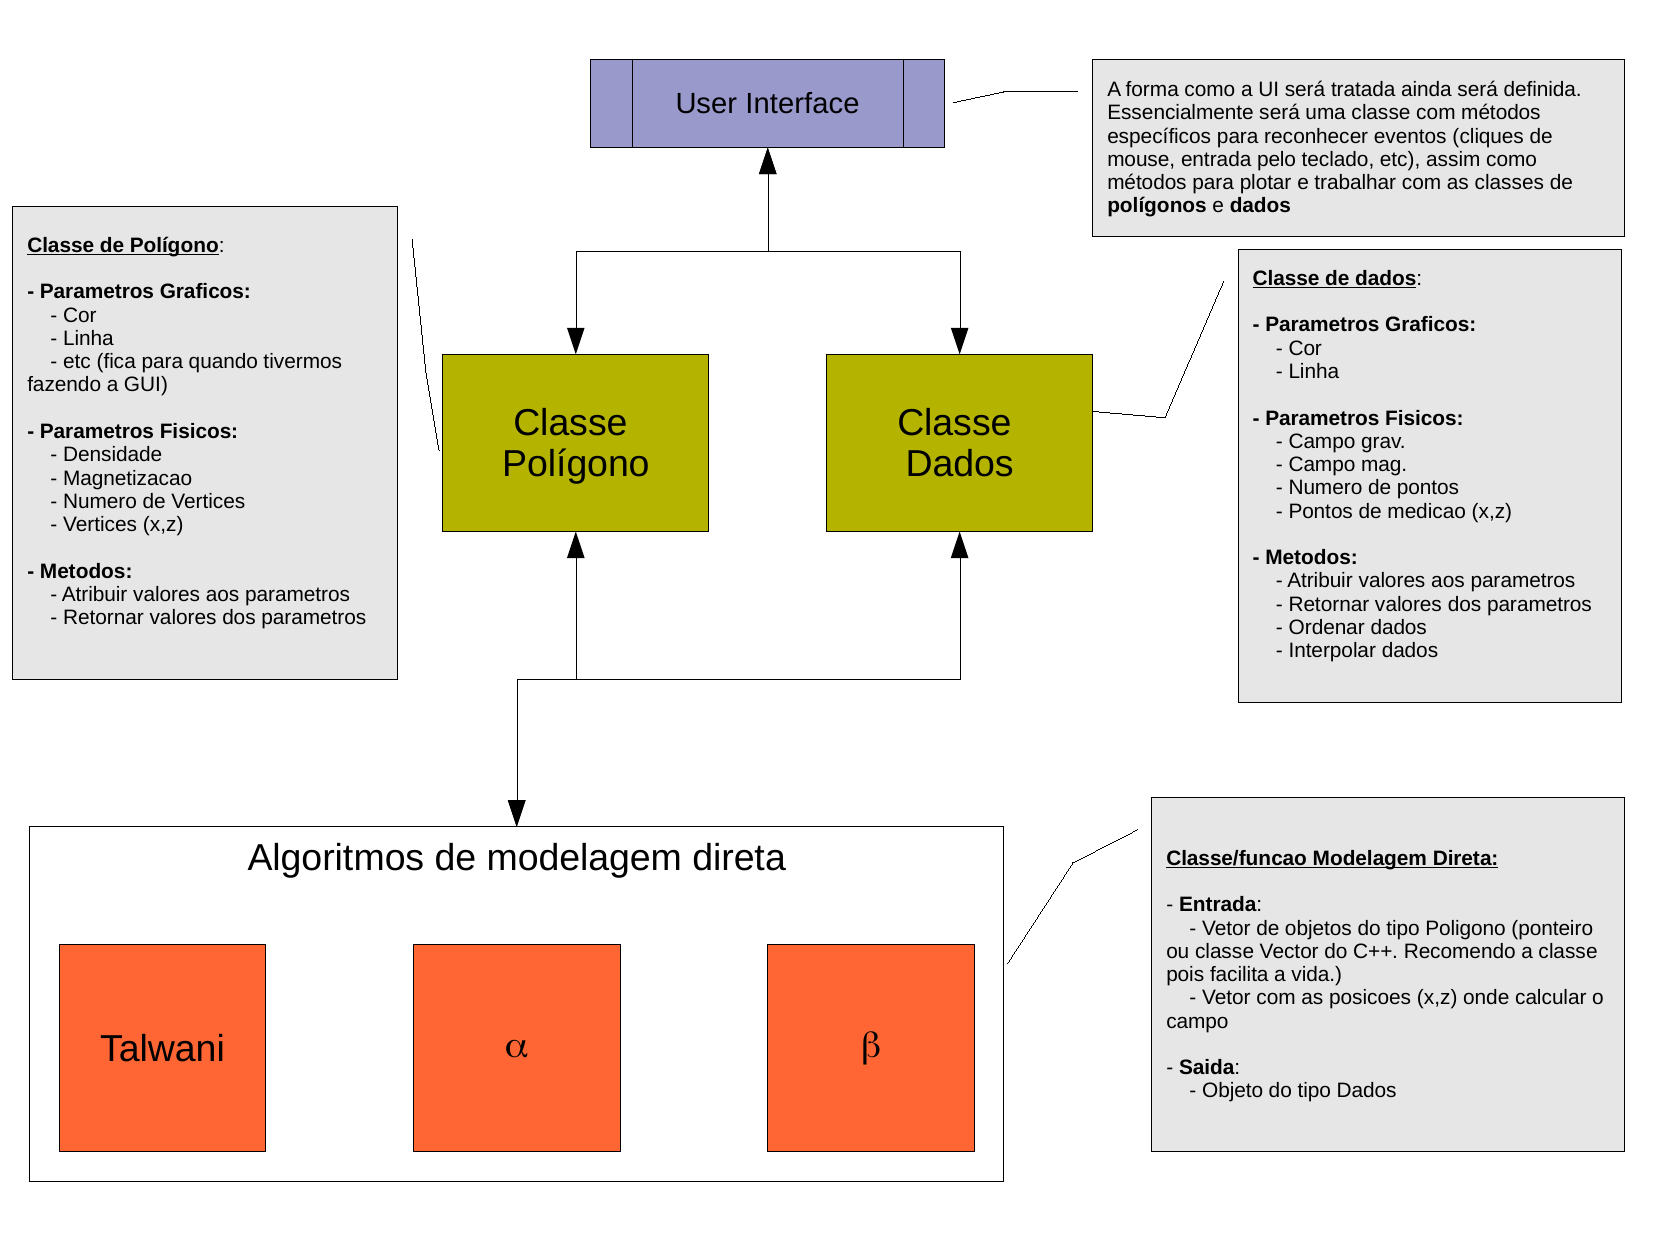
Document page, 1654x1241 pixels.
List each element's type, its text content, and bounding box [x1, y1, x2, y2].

text_box User Interface [591, 59, 945, 148]
text_box Classe de Polígono: - Parametros Graficos: - Cor - Linha - etc (fica para quando tivermos fazendo a GUI) - Parametros Fisicos: - Densidade - Magnetizacao - Numero de Vertices - Vertices (x,z) - Metodos: - Atribuir valores aos parametros - Retornar valores dos parametros [13, 207, 398, 679]
text_box Algoritmos de modelagem direta [29, 826, 1004, 1182]
text_box Talwani [59, 944, 266, 1152]
text_box a [413, 944, 621, 1152]
text_box b [767, 944, 975, 1152]
text_box A forma como a UI será tratada ainda será definida. Essencialmente será uma classe com métodos específicos para reconhecer eventos (cliques de mouse, entrada pelo teclado, etc), assim como métodos para plotar e trabalhar com as classes de polígonos e dados [1093, 59, 1624, 236]
text_box Classe de dados: - Parametros Graficos: - Cor - Linha - Parametros Fisicos: - Campo grav. - Campo mag. - Numero de pontos - Pontos de medicao (x,z) - Metodos: - Atribuir valores aos parametros - Retornar valores dos parametros - Ordenar dados - Interpolar dados [1238, 249, 1622, 703]
text_box Classe Polígono [442, 354, 709, 532]
text_box Classe/funcao Modelagem Direta: - Entrada: - Vetor de objetos do tipo Poligono (ponteiro ou classe Vector do C++. Recomendo a classe pois facilita a vida.) - Vetor com as posicoes (x,z) onde calcular o campo - Saida: - Objeto do tipo Dados [1152, 797, 1624, 1152]
text_box Classe Dados [826, 354, 1093, 532]
